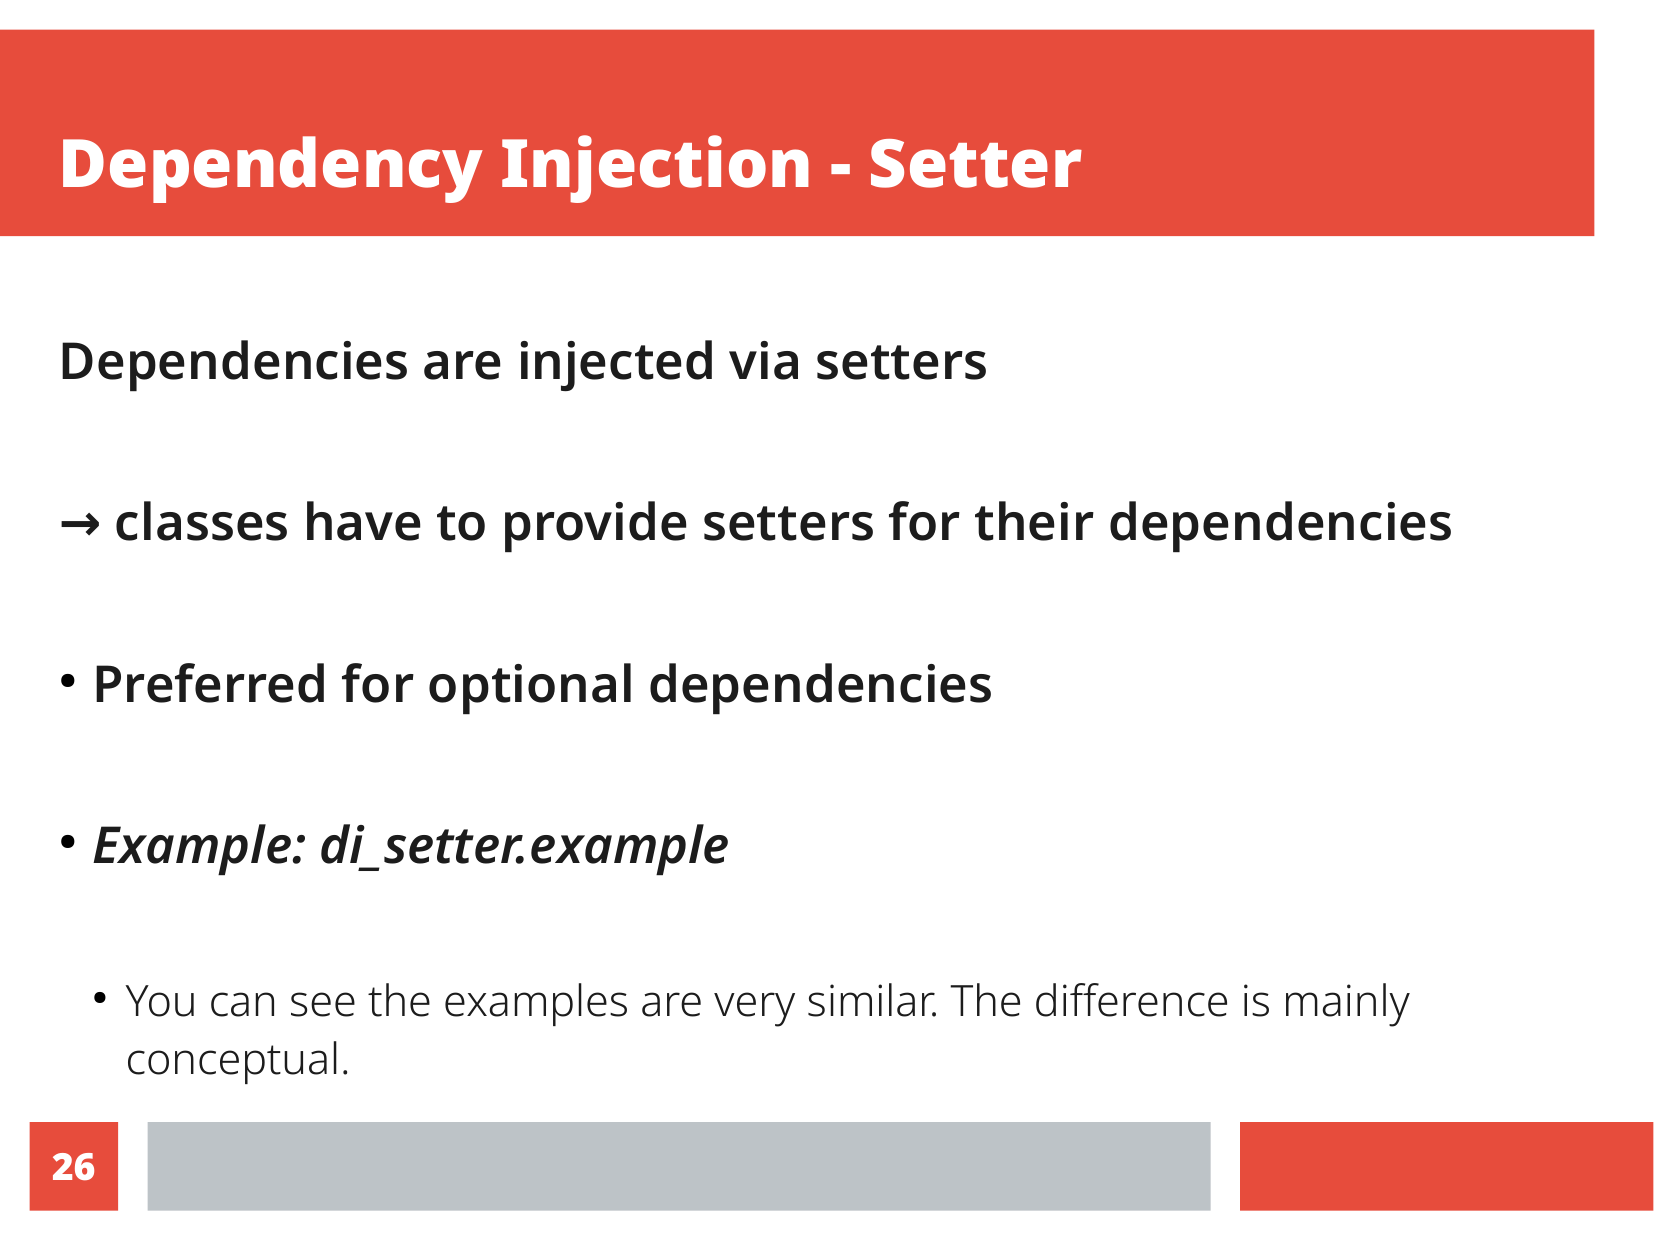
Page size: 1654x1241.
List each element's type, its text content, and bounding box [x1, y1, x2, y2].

list Dependencies are injected via setters → classes have to provide setters for their dependencies Preferred for optional dependencies Example: di_setter.example You can see the examples are very similar. The difference is mainly conceptual. [59, 324, 1565, 1093]
title Dependency Injection - Setter [59, 59, 1595, 207]
